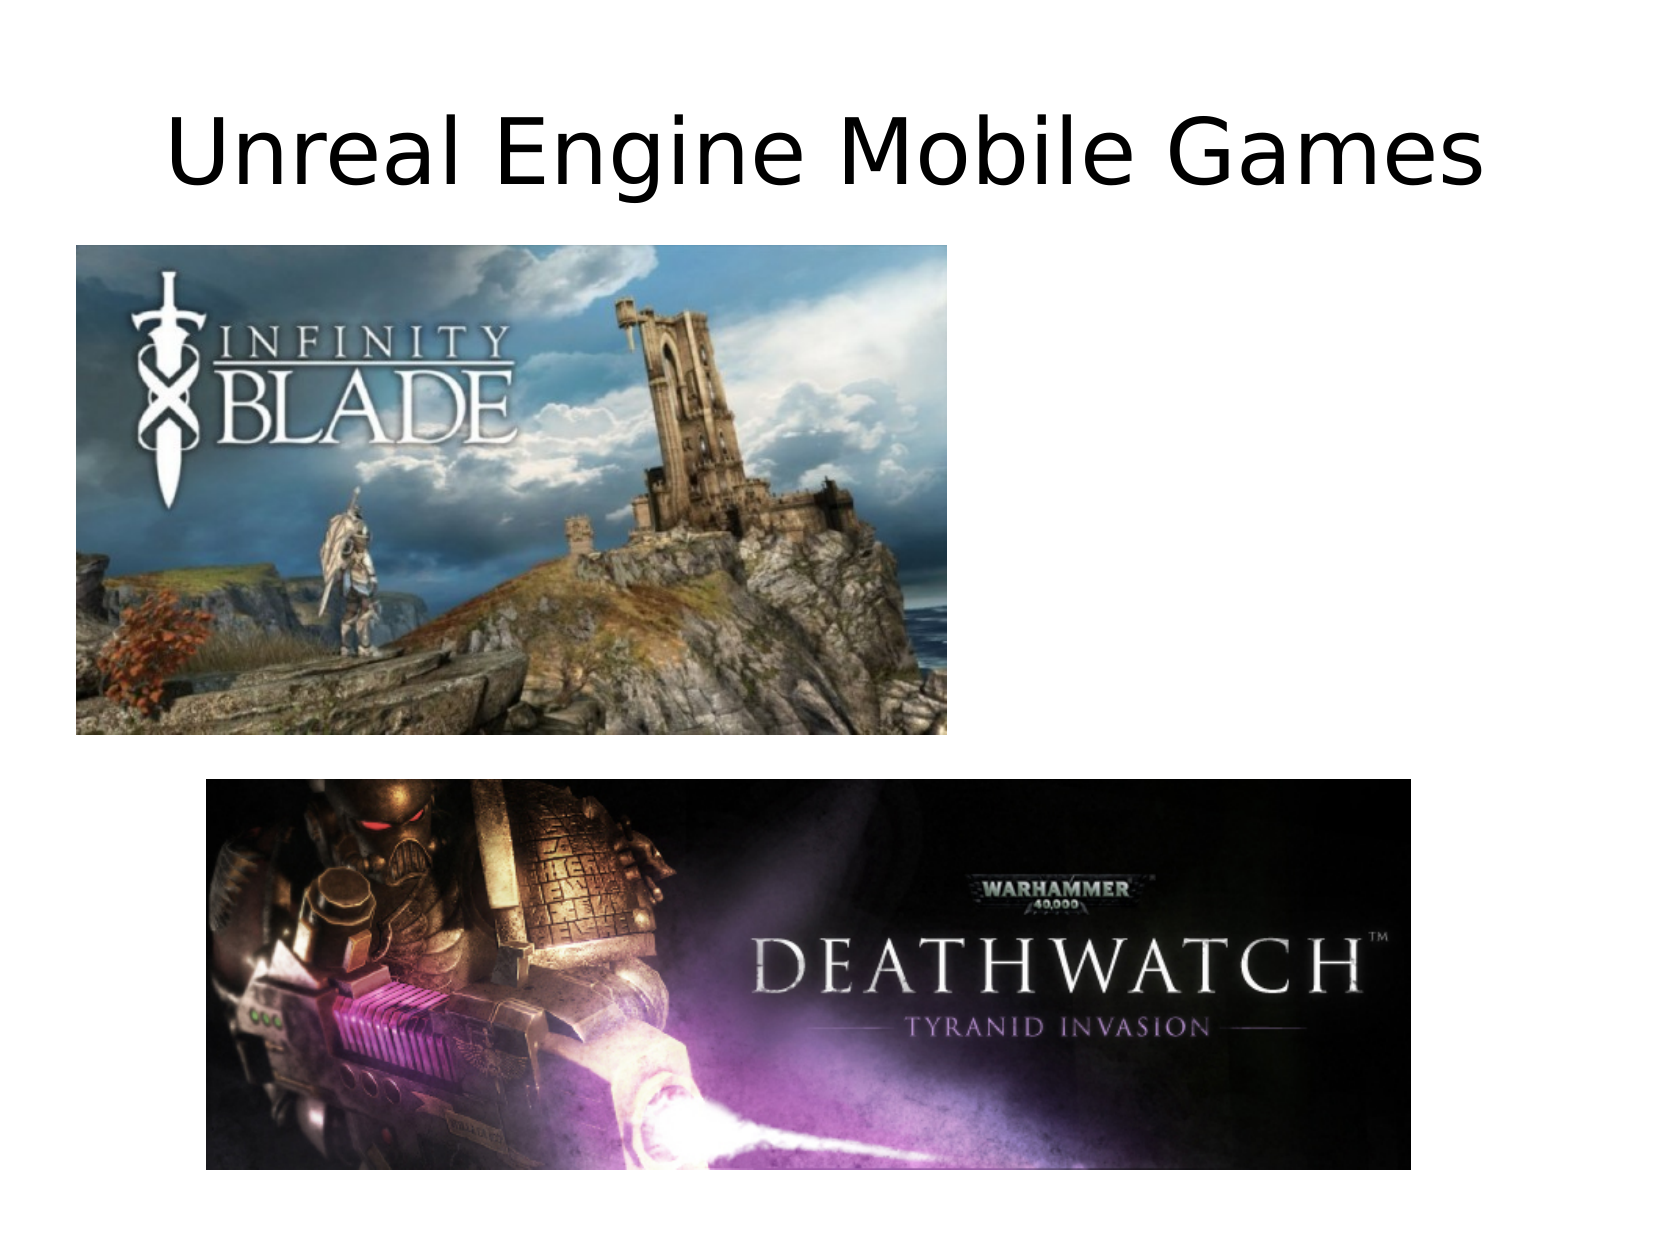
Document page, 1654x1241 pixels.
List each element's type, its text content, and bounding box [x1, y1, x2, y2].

picture [76, 245, 947, 736]
picture [206, 779, 1411, 1171]
title Unreal Engine Mobile Games [82, 49, 1571, 257]
